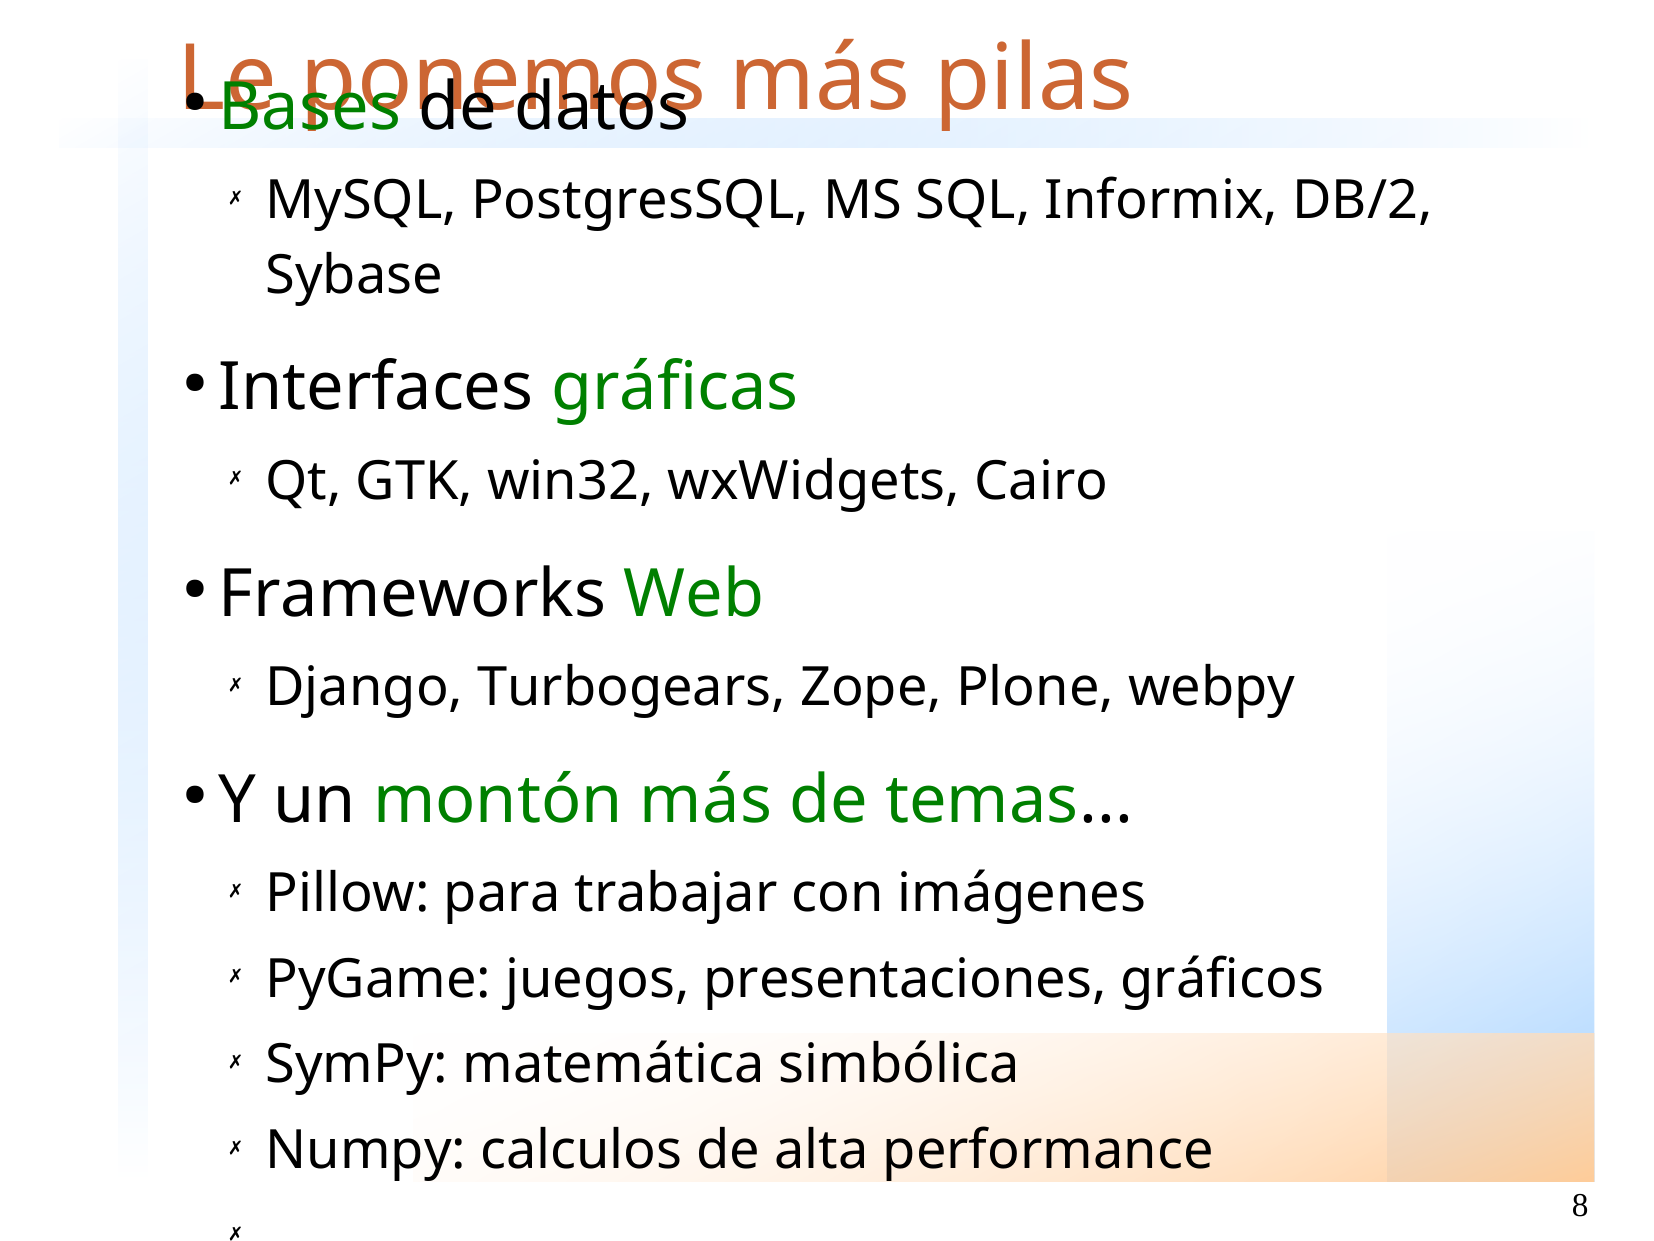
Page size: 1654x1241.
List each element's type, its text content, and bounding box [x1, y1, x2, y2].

subtitle Bases de datos MySQL, PostgresSQL, MS SQL, Informix, DB/2, Sybase Interfaces gráficas Qt, GTK, win32, wxWidgets, Cairo Frameworks Web Django, Turbogears, Zope, Plone, webpy Y un montón más de temas... Pillow: para trabajar con imágenes PyGame: juegos, presentaciones, gráficos SymPy: matemática simbólica Numpy: calculos de alta performance ... [147, 147, 1595, 1182]
title Le ponemos más pilas [177, 0, 1595, 147]
